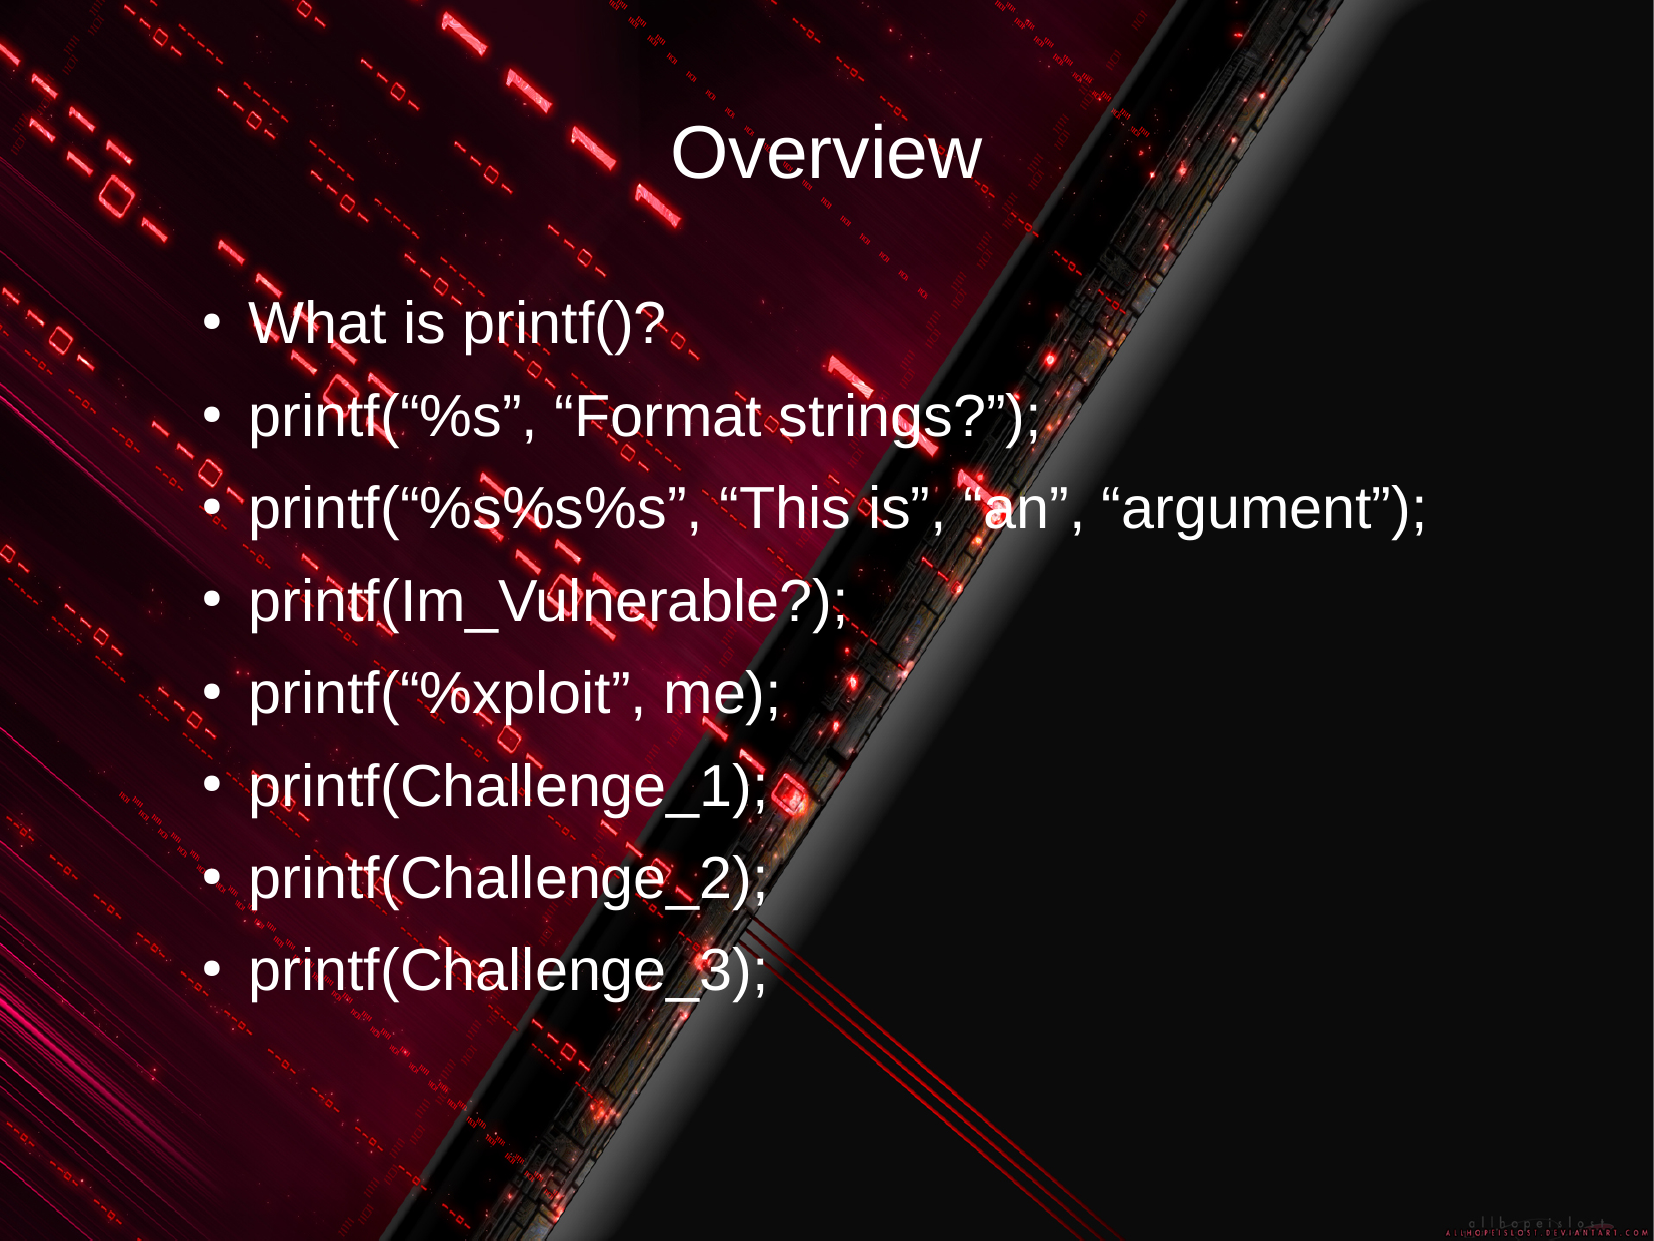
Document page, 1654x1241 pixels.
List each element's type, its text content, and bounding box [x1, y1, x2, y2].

title Overview [82, 49, 1571, 257]
picture [0, 0, 1654, 1241]
list What is printf()? printf(“%s”, “Format strings?”); printf(“%s%s%s”, “This is”, “an”, “argument”); printf(Im_Vulnerable?); printf(“%xploit”, me); printf(Challenge_1); printf(Challenge_2); printf(Challenge_3); [185, 290, 1468, 1010]
